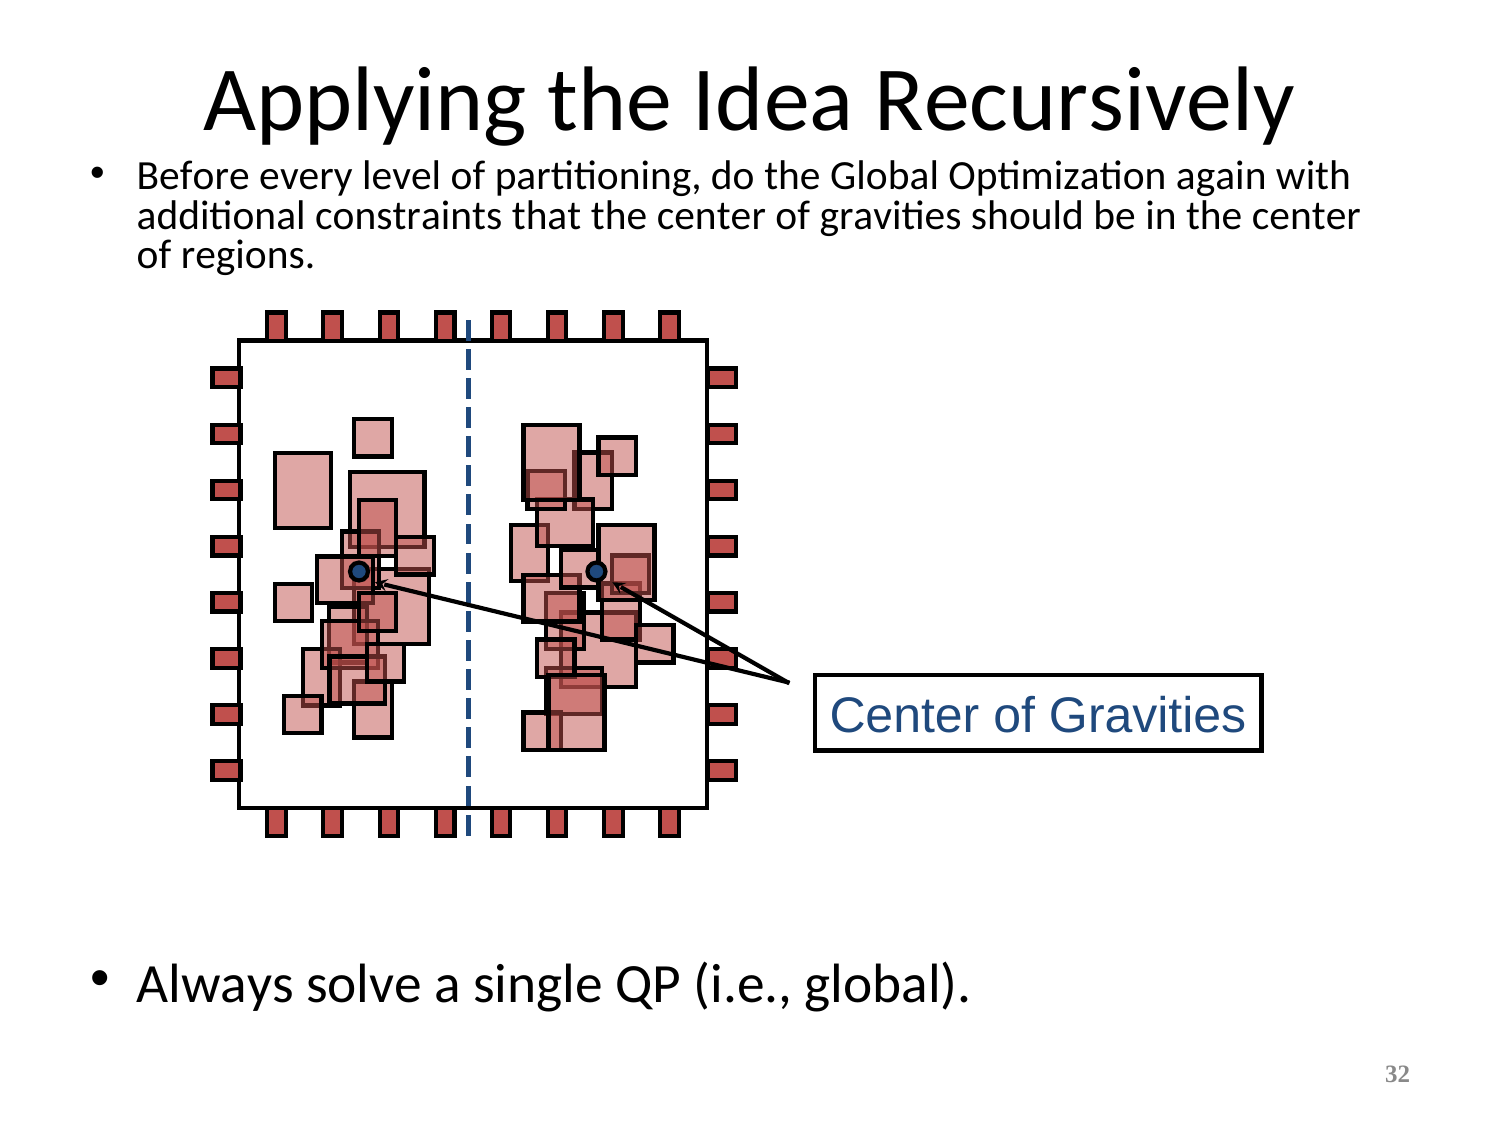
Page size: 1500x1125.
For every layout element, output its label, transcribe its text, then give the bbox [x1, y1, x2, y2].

text_box Center of Gravities [814, 674, 1262, 751]
text_box [659, 807, 679, 836]
text_box [603, 312, 623, 341]
text_box [275, 453, 332, 528]
text_box [275, 583, 313, 622]
text_box [435, 312, 455, 341]
title Applying the Idea Recursively [75, 0, 1426, 188]
text_box [523, 627, 674, 750]
text_box [323, 807, 343, 836]
text_box [323, 312, 343, 341]
text_box [547, 807, 567, 836]
text_box [491, 807, 511, 836]
text_box [510, 424, 674, 652]
text_box [212, 761, 241, 780]
text_box [212, 536, 241, 556]
text_box [212, 424, 241, 444]
text_box [212, 592, 241, 612]
text_box [379, 807, 399, 836]
text_box [707, 705, 736, 724]
text_box [267, 807, 287, 836]
text_box [267, 312, 287, 341]
text_box [707, 368, 736, 388]
text_box [707, 536, 736, 556]
text_box [379, 312, 399, 341]
text_box [284, 471, 434, 738]
text_box [354, 418, 392, 457]
text_box [707, 480, 736, 500]
text_box [707, 424, 736, 444]
text_box [707, 592, 736, 612]
text_box [659, 312, 679, 341]
text_box [212, 368, 241, 388]
list Before every level of partitioning, do the Global Optimization again with additional constraints that the center of gravities should be in the center of regions. Always solve a single QP (i.e., global). [74, 149, 1388, 1025]
text_box [491, 312, 511, 341]
text_box [603, 807, 623, 836]
text_box [212, 649, 241, 668]
text_box [547, 312, 567, 341]
text_box [435, 807, 455, 836]
text_box [707, 761, 736, 780]
text_box [212, 480, 241, 500]
text_box [707, 649, 736, 667]
text_box <number> [1074, 1042, 1426, 1103]
text_box [212, 705, 241, 724]
